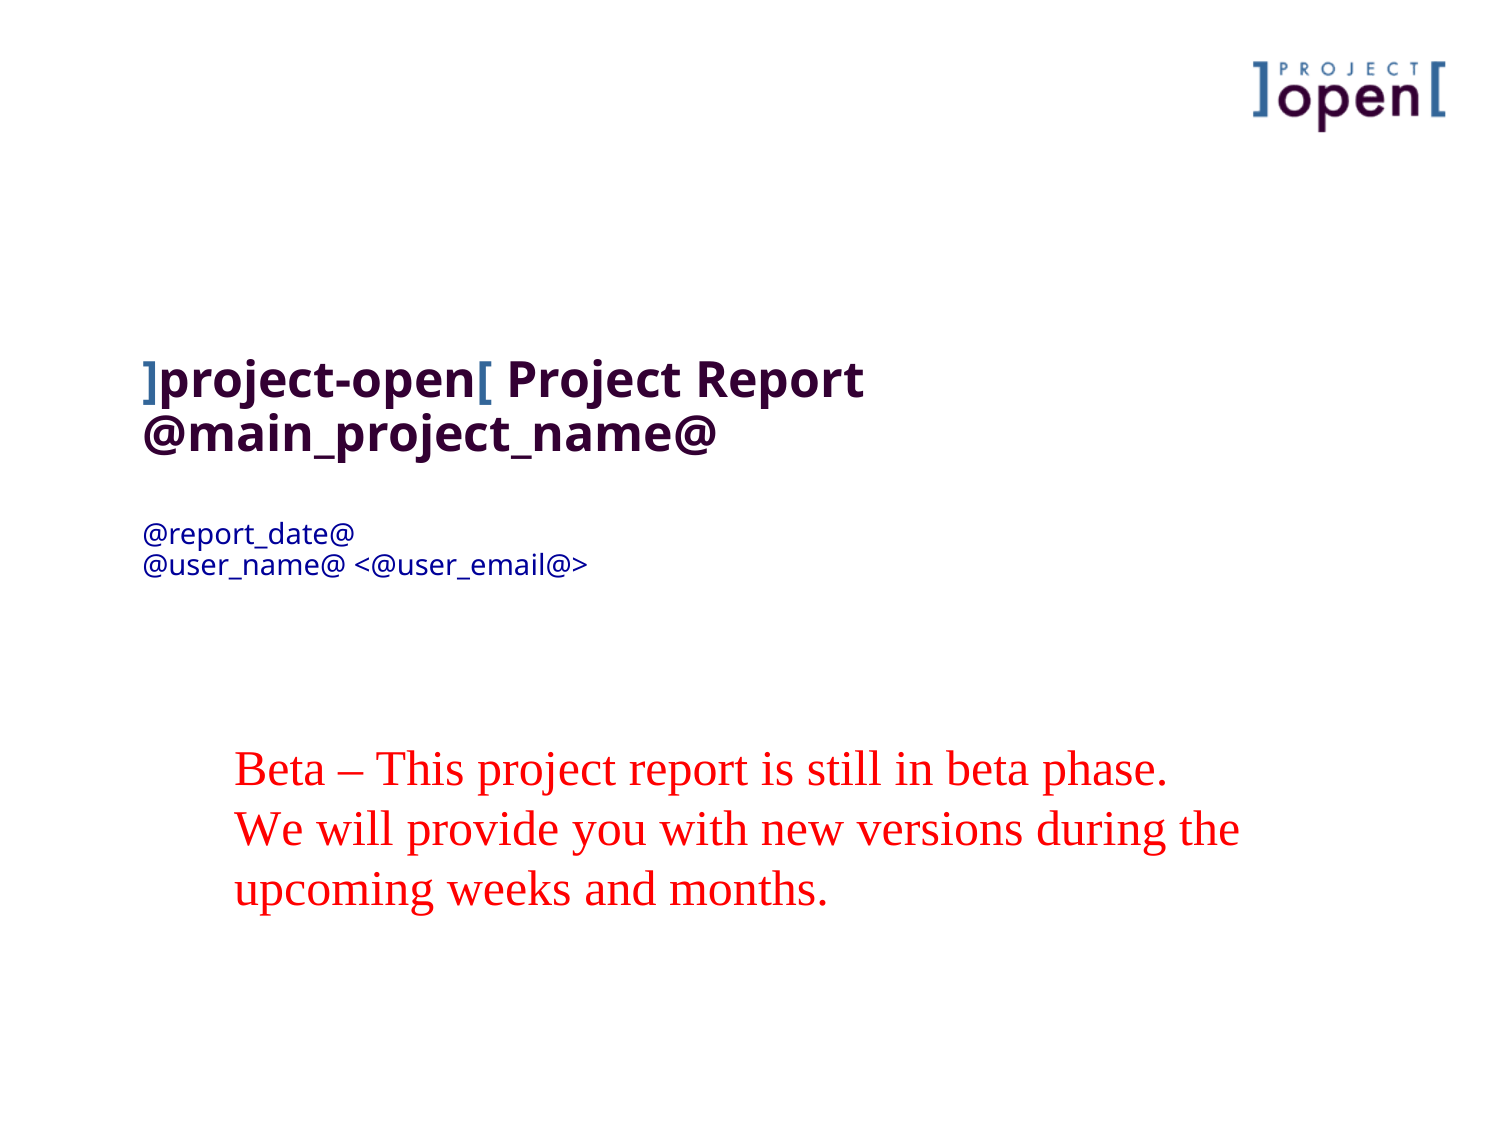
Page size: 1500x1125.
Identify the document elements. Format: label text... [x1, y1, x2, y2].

text_box Beta – This project report is still in beta phase. We will provide you with new versions during the upcoming weeks and months. [219, 728, 1264, 924]
title ]project-open[ Project Report @main_project_name@ @report_date@ @user_name@ <@user_email@> [127, 231, 1447, 740]
picture [1246, 54, 1453, 140]
